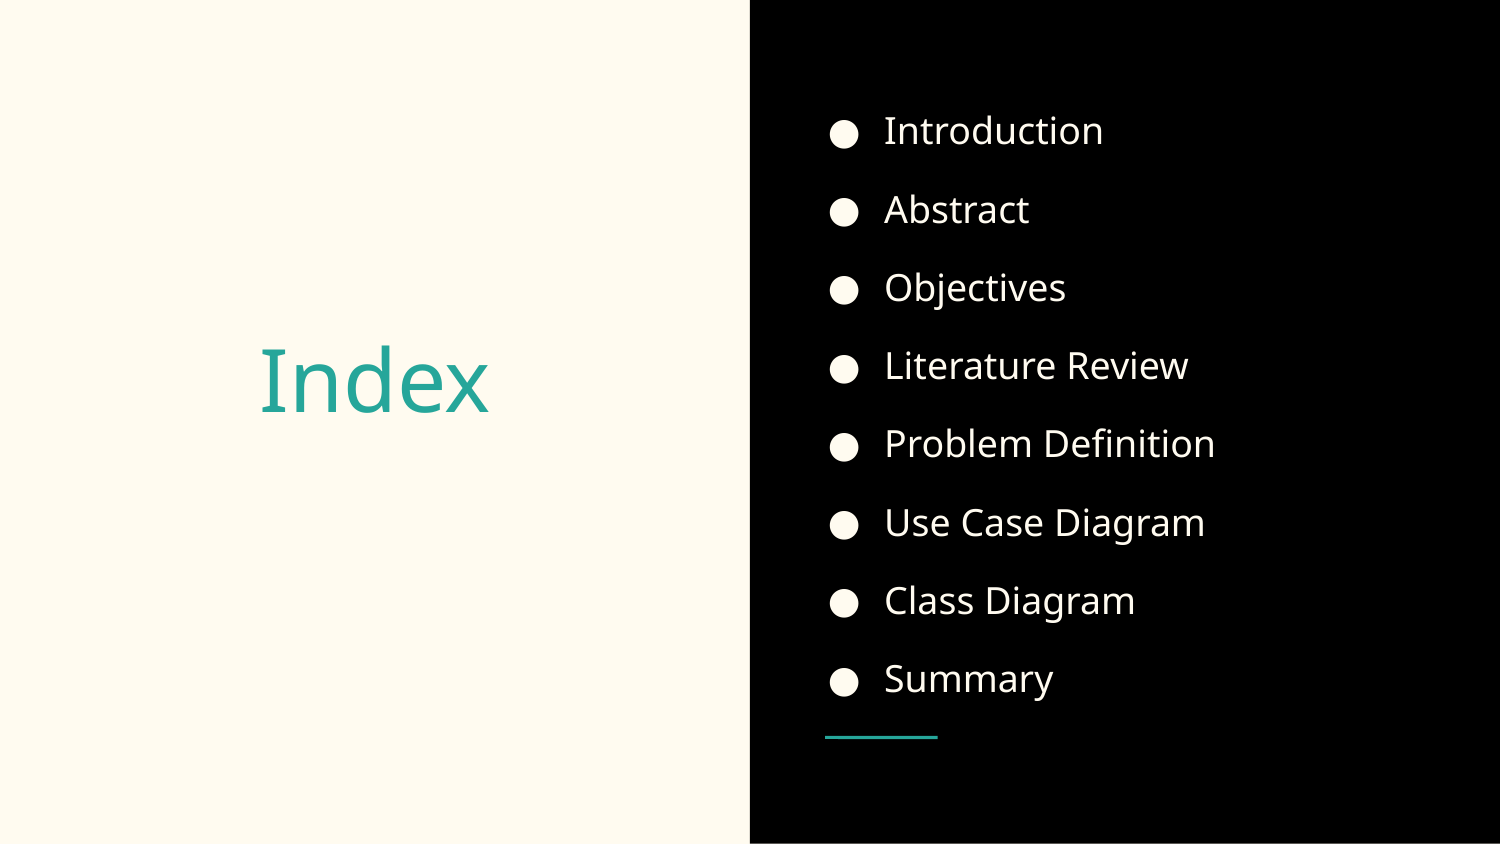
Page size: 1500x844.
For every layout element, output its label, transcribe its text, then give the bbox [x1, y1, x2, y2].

title Index [43, 226, 708, 446]
list Introduction Abstract Objectives Literature Review Problem Definition Use Case Diagram Class Diagram Summary [794, 100, 1424, 707]
